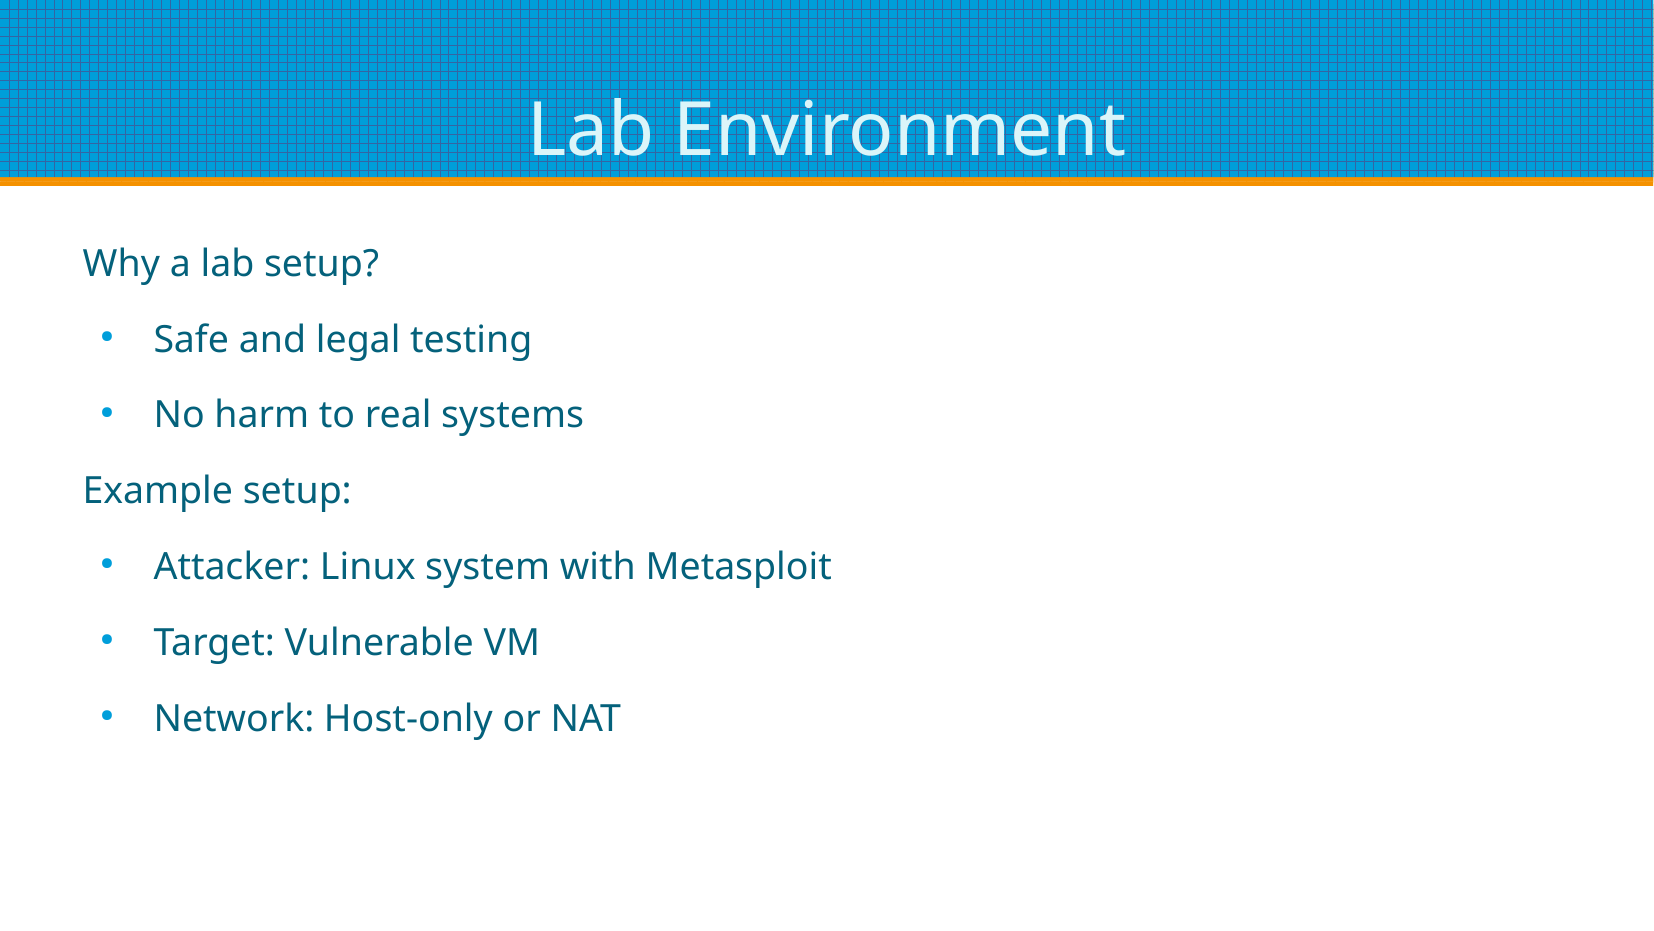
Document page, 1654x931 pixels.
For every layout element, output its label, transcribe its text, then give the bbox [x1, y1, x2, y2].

title Lab Environment [82, 14, 1571, 178]
list Why a lab setup? Safe and legal testing No harm to real systems Example setup: Attacker: Linux system with Metasploit Target: Vulnerable VM Network: Host-only or NAT [82, 236, 1571, 813]
